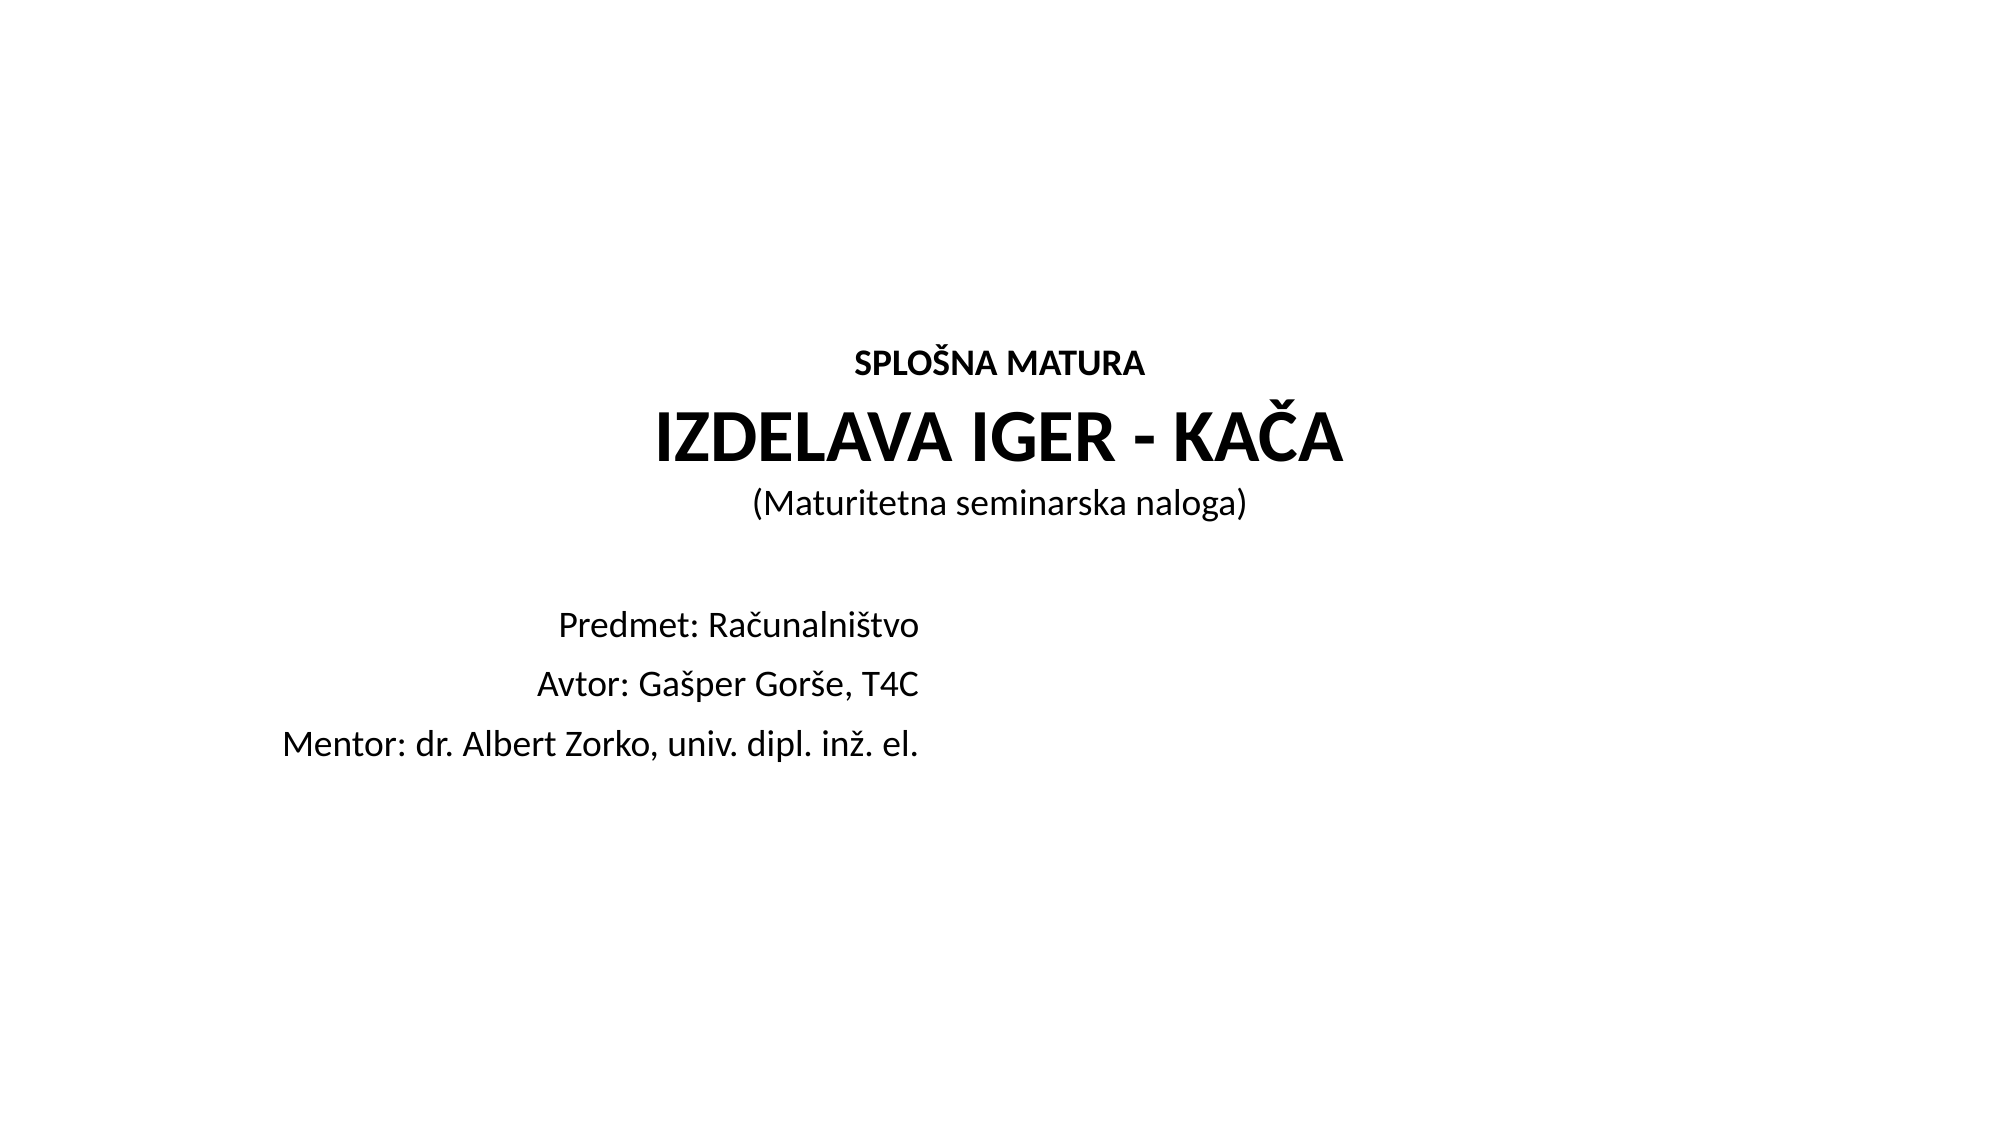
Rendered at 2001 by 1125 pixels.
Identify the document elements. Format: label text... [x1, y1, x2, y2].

title SPLOŠNA MATURA IZDELAVA IGER - KAČA (Maturitetna seminarska naloga) [249, 184, 1750, 576]
subtitle Predmet: Računalništvo Avtor: Gašper Gorše, T4C Mentor: dr. Albert Zorko, univ. dipl. inž. el. [249, 590, 1750, 863]
